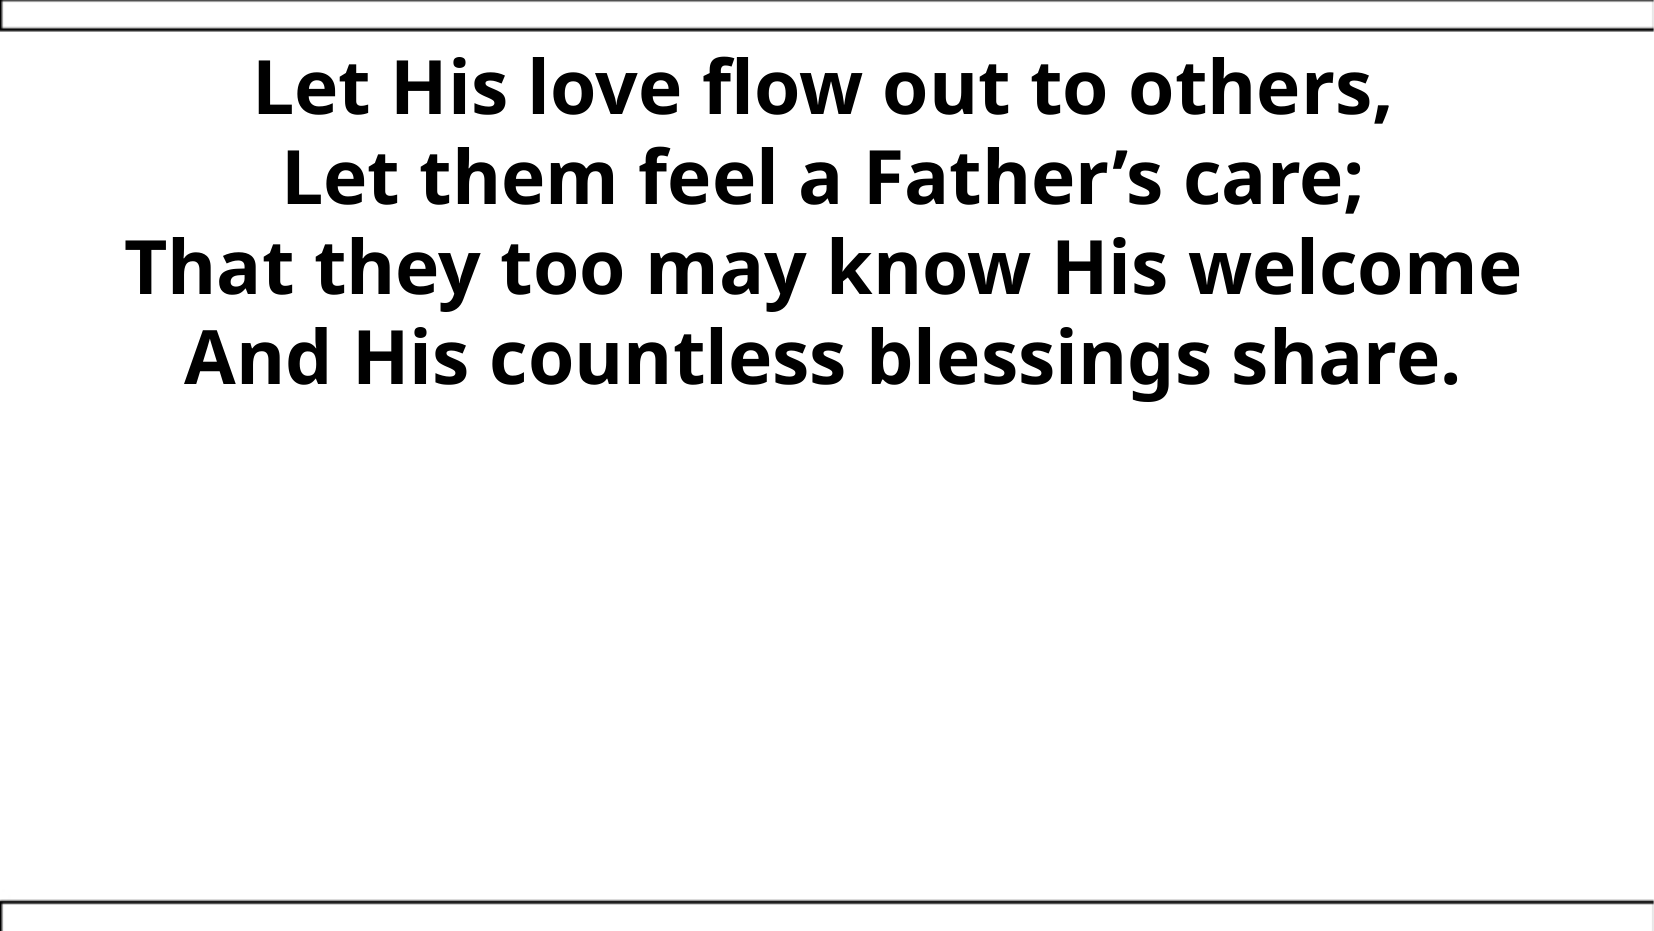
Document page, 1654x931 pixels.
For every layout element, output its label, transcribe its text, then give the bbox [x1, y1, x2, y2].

picture [0, 0, 1654, 931]
text_box Let His love flow out to others, Let them feel a Father’s care; That they too may know His welcome And His countless blessings share. [88, 32, 1559, 408]
